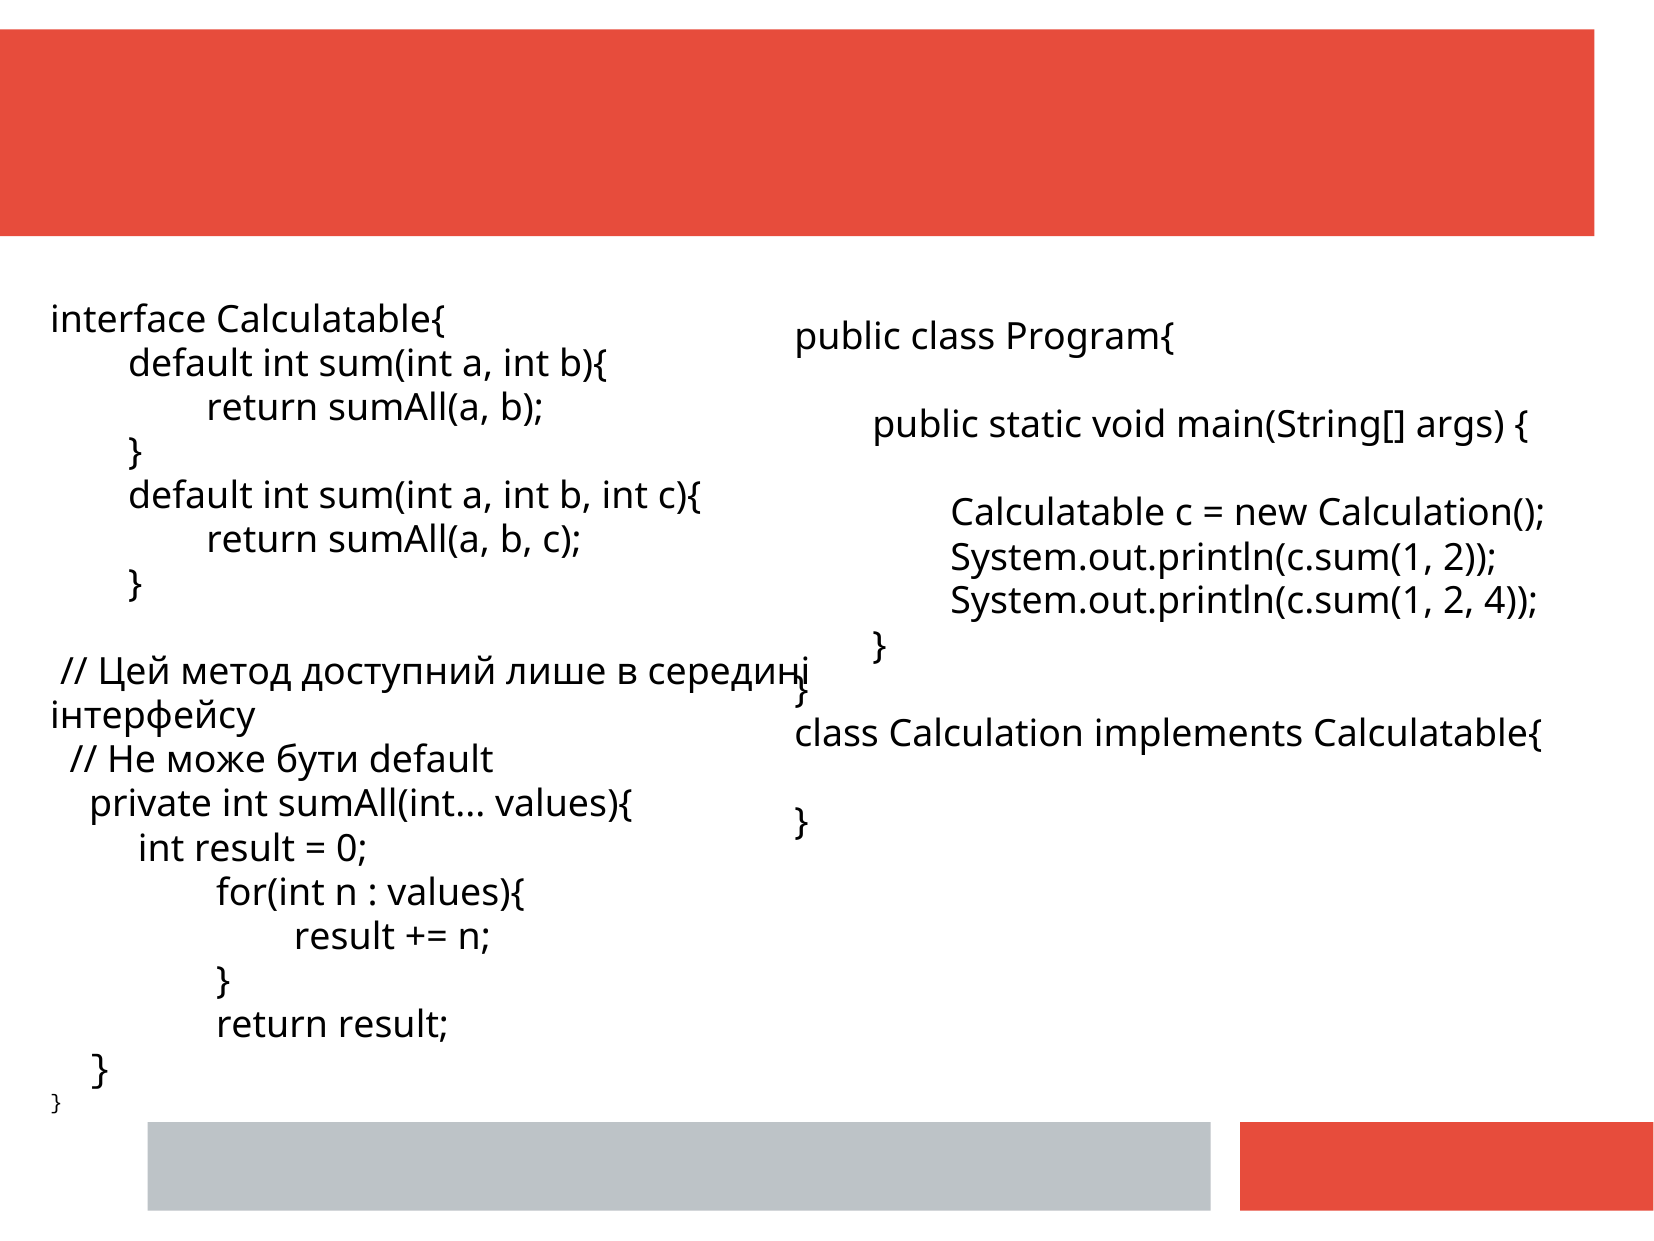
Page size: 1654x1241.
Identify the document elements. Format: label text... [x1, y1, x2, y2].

text_box public class Program{ public static void main(String[] args) { Calculatable c = new Calculation(); System.out.println(c.sum(1, 2)); System.out.println(c.sum(1, 2, 4)); } } class Calculation implements Calculatable{ } [779, 307, 1622, 852]
text_box interface Calculatable{ default int sum(int a, int b){ return sumAll(a, b); } default int sum(int a, int b, int c){ return sumAll(a, b, c); } // Цей метод доступний лише в середині інтерфейсу // Не може бути default private int sumAll(int... values){ int result = 0; for(int n : values){ result += n; } return result; } } [35, 244, 863, 1123]
